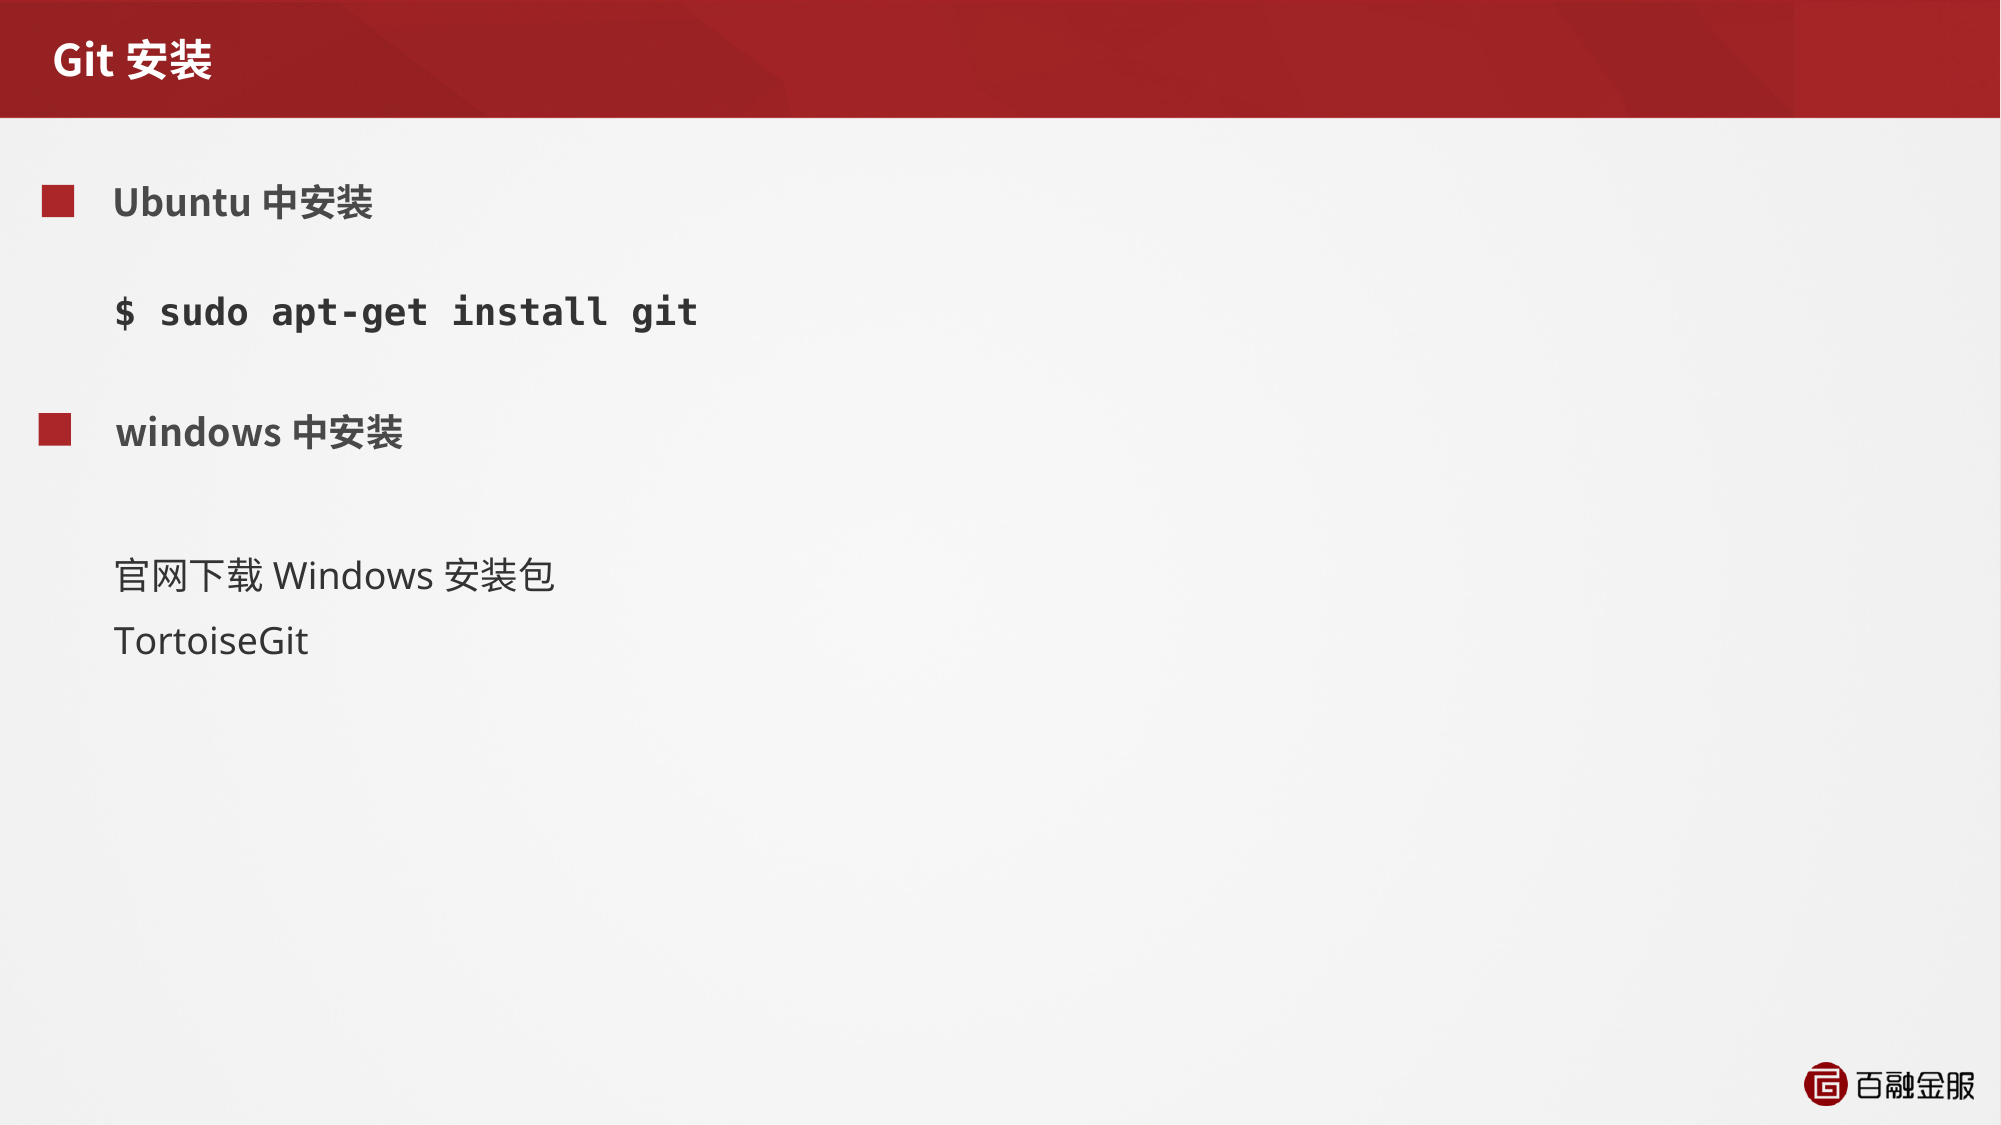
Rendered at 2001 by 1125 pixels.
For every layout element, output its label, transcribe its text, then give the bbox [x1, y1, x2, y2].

text_box [38, 413, 71, 446]
text_box $ sudo apt-get install git 官网下载Windows安装包 TortoiseGit [98, 258, 1911, 343]
text_box windows中安装 [101, 401, 1914, 467]
text_box [41, 184, 75, 218]
text_box Ubuntu中安装 [97, 171, 1911, 237]
text_box Git安装 [37, 24, 1944, 94]
picture [0, 0, 2001, 1125]
